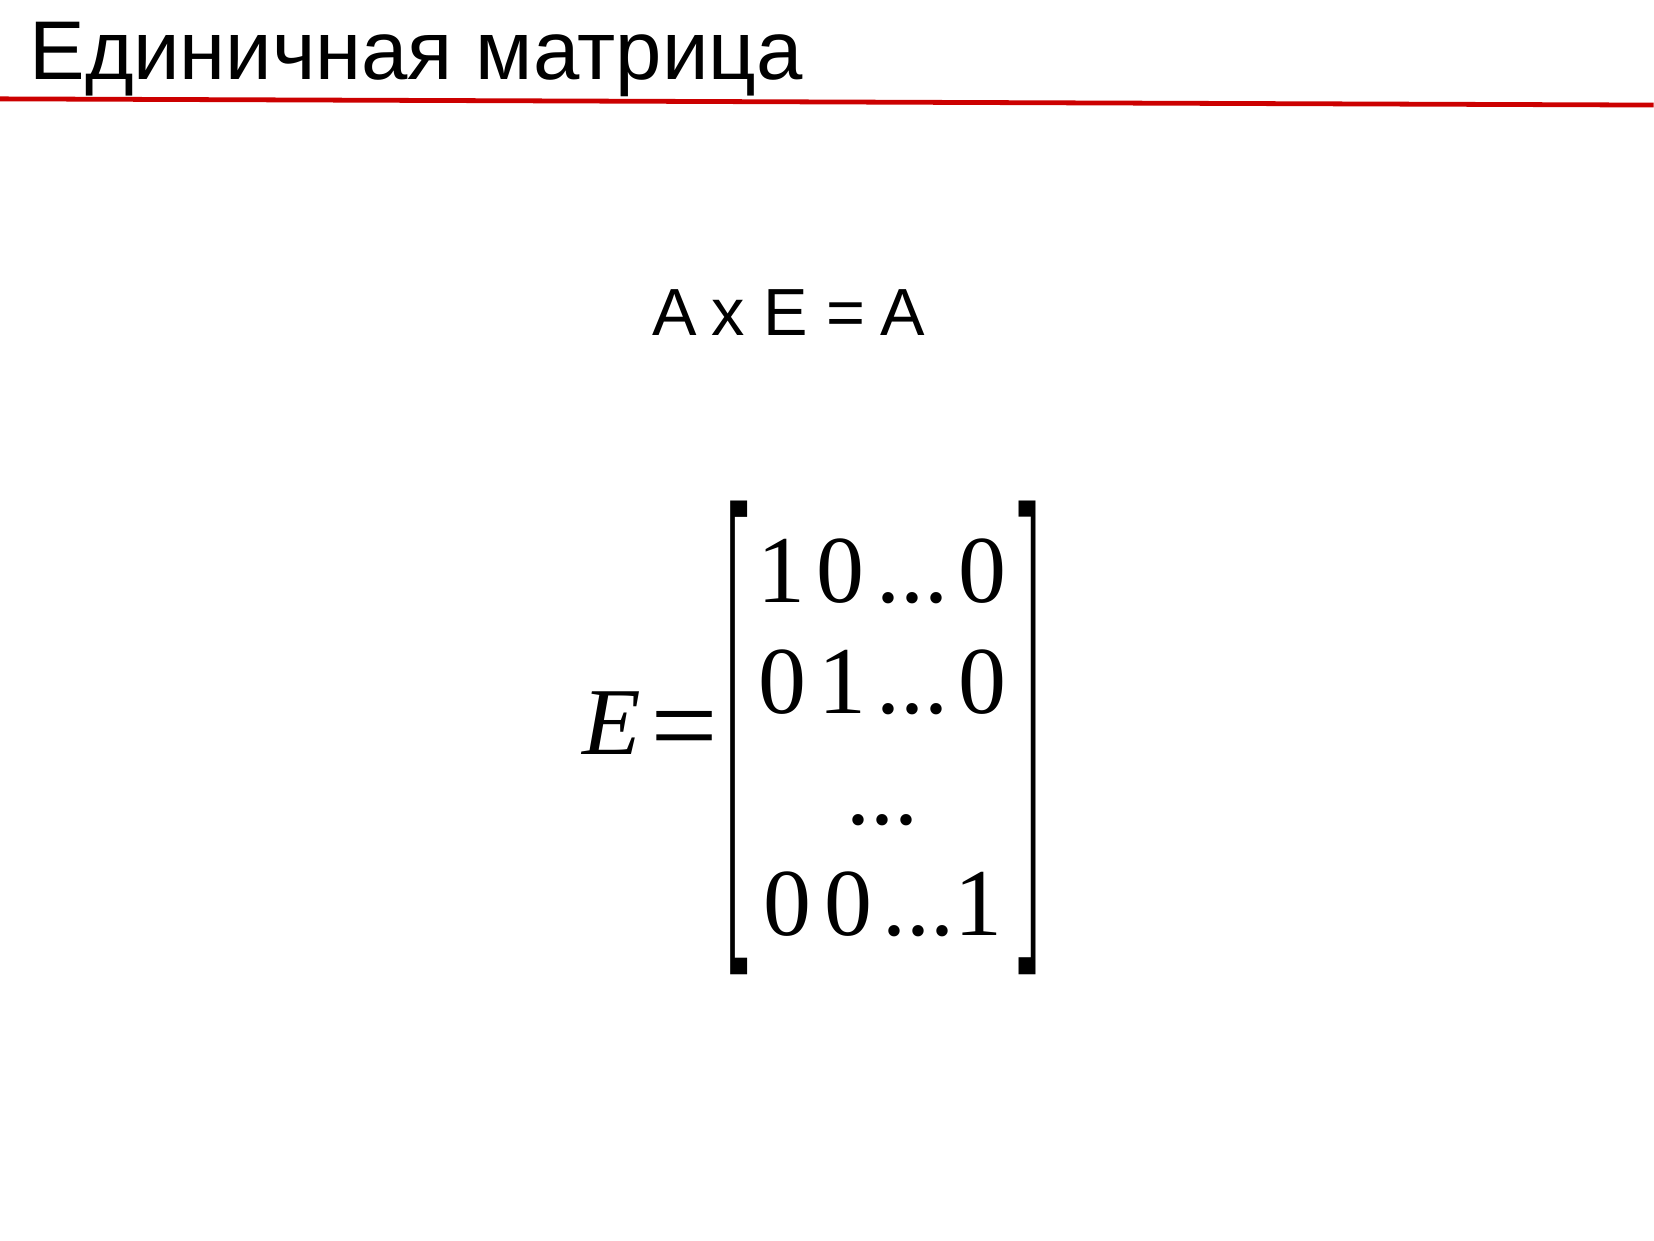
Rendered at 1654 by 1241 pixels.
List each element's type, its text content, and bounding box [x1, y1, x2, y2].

list A x E = A [652, 275, 991, 421]
chart [570, 495, 1049, 979]
title Единичная матрица [29, 2, 1335, 99]
